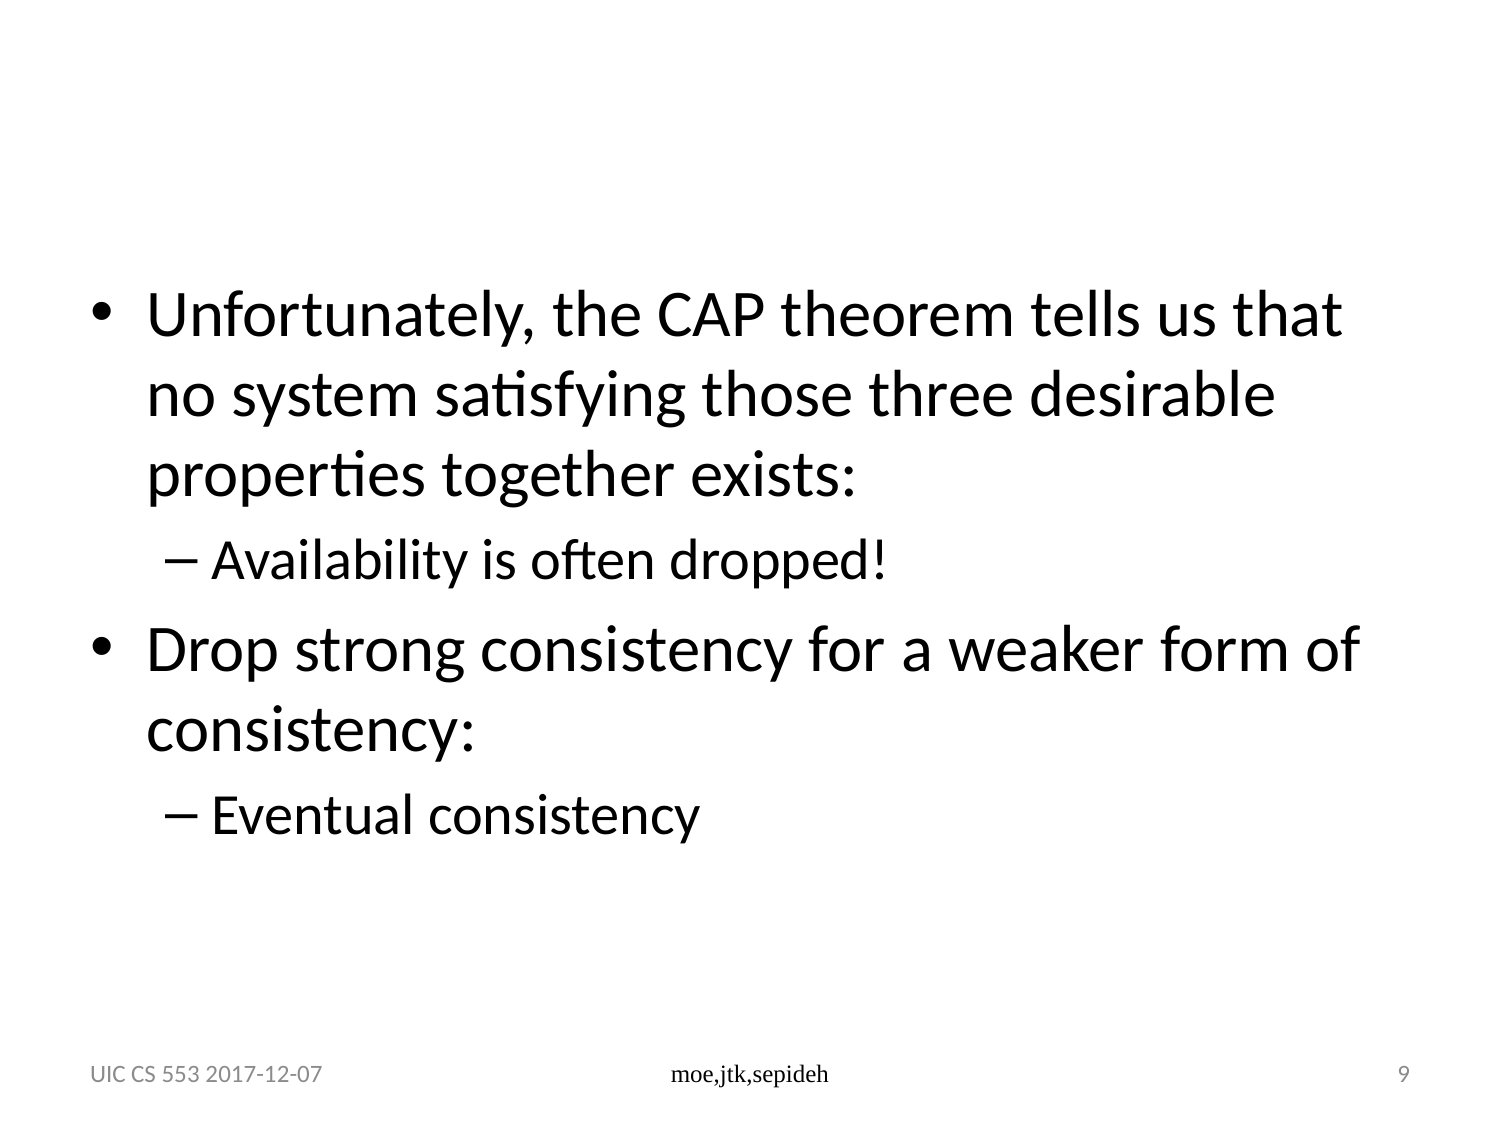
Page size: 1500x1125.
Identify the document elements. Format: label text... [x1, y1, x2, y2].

list Unfortunately, the CAP theorem tells us that no system satisfying those three desirable properties together exists: Availability is often dropped! Drop strong consistency for a weaker form of consistency: Eventual consistency [75, 262, 1425, 1005]
